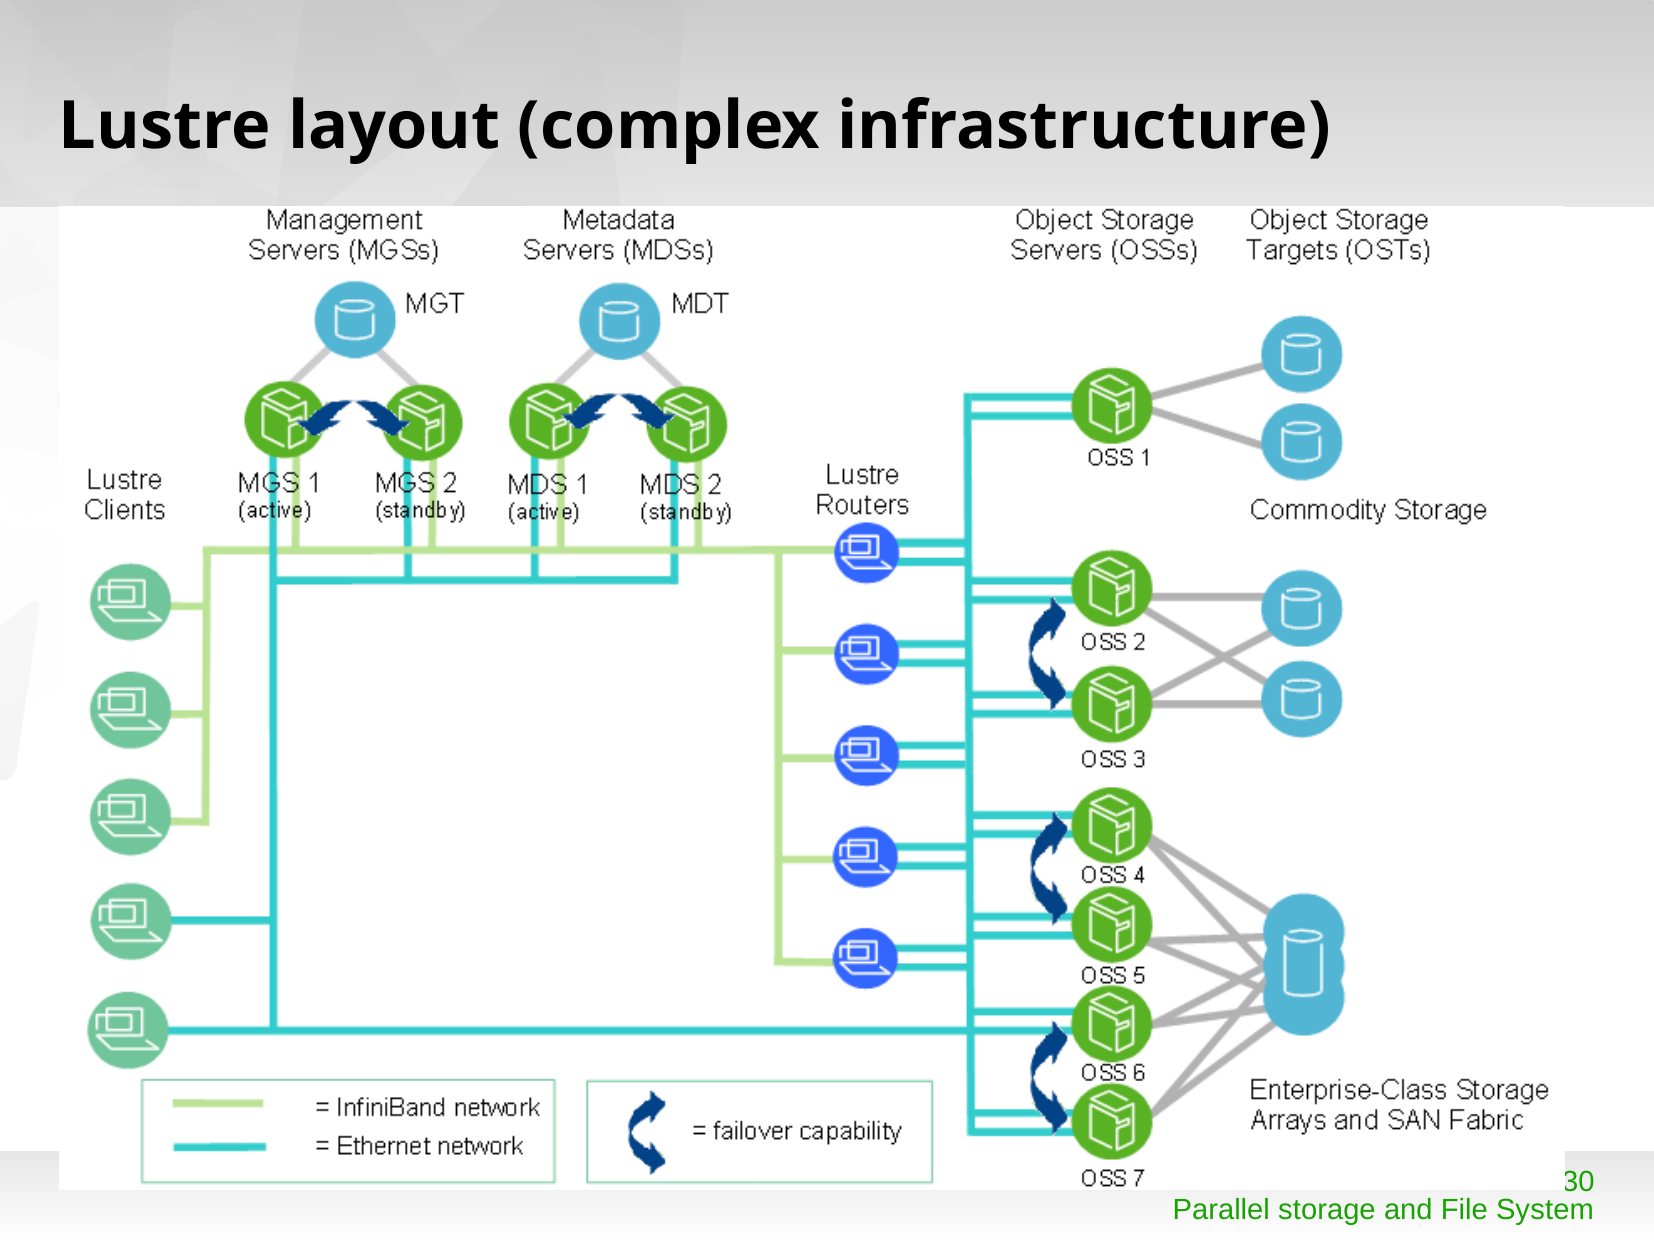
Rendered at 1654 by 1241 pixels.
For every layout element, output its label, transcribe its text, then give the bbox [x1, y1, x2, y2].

title Lustre layout (complex infrastructure) [59, 29, 1548, 206]
picture [0, 0, 1565, 1191]
